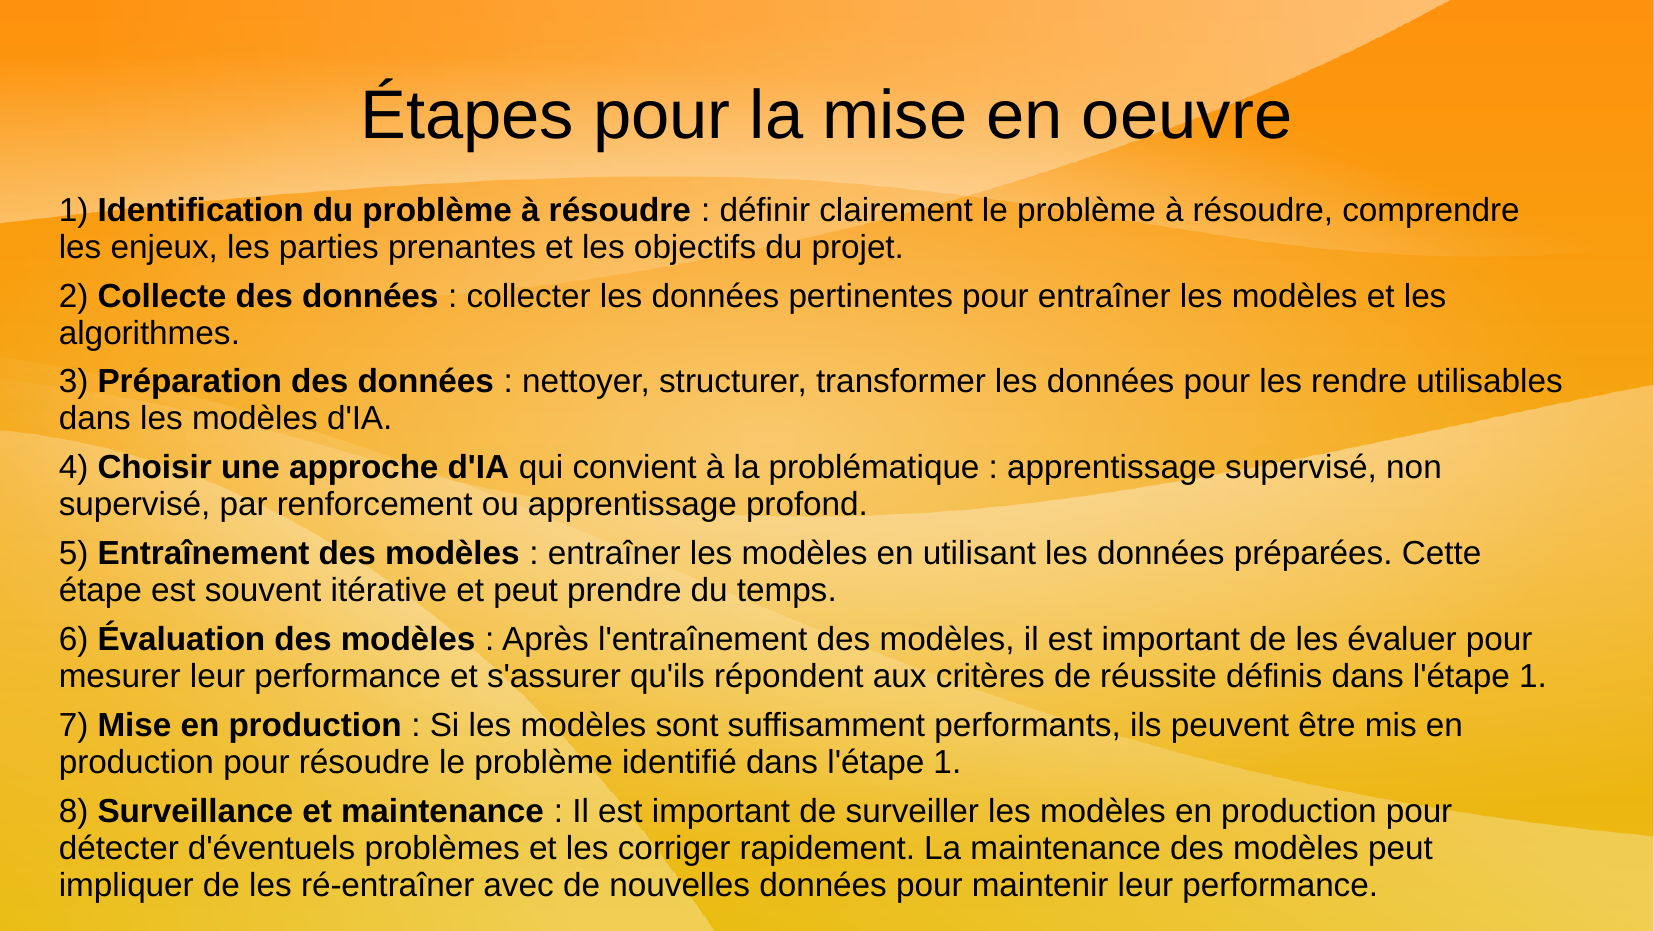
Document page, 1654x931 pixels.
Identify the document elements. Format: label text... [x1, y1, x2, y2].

title Étapes pour la mise en oeuvre [82, 37, 1571, 193]
picture [0, 0, 1654, 931]
subtitle Identification du problème à résoudre : définir clairement le problème à résoudre, comprendre les enjeux, les parties prenantes et les objectifs du projet. Collecte des données : collecter les données pertinentes pour entraîner les modèles et les algorithmes. Préparation des données : nettoyer, structurer, transformer les données pour les rendre utilisables dans les modèles d'IA. Choisir une approche d'IA qui convient à la problématique : apprentissage supervisé, non supervisé, par renforcement ou apprentissage profond. Entraînement des modèles : entraîner les modèles en utilisant les données préparées. Cette étape est souvent itérative et peut prendre du temps. Évaluation des modèles : Après l'entraînement des modèles, il est important de les évaluer pour mesurer leur performance et s'assurer qu'ils répondent aux critères de réussite définis dans l'étape 1. Mise en production : Si les modèles sont suffisamment performants, ils peuvent être mis en production pour résoudre le problème identifié dans l'étape 1. Surveillance et maintenance : Il est important de surveiller les modèles en production pour détecter d'éventuels problèmes et les corriger rapidement. La maintenance des modèles peut impliquer de les ré-entraîner avec de nouvelles données pour maintenir leur performance. [58, 191, 1565, 922]
